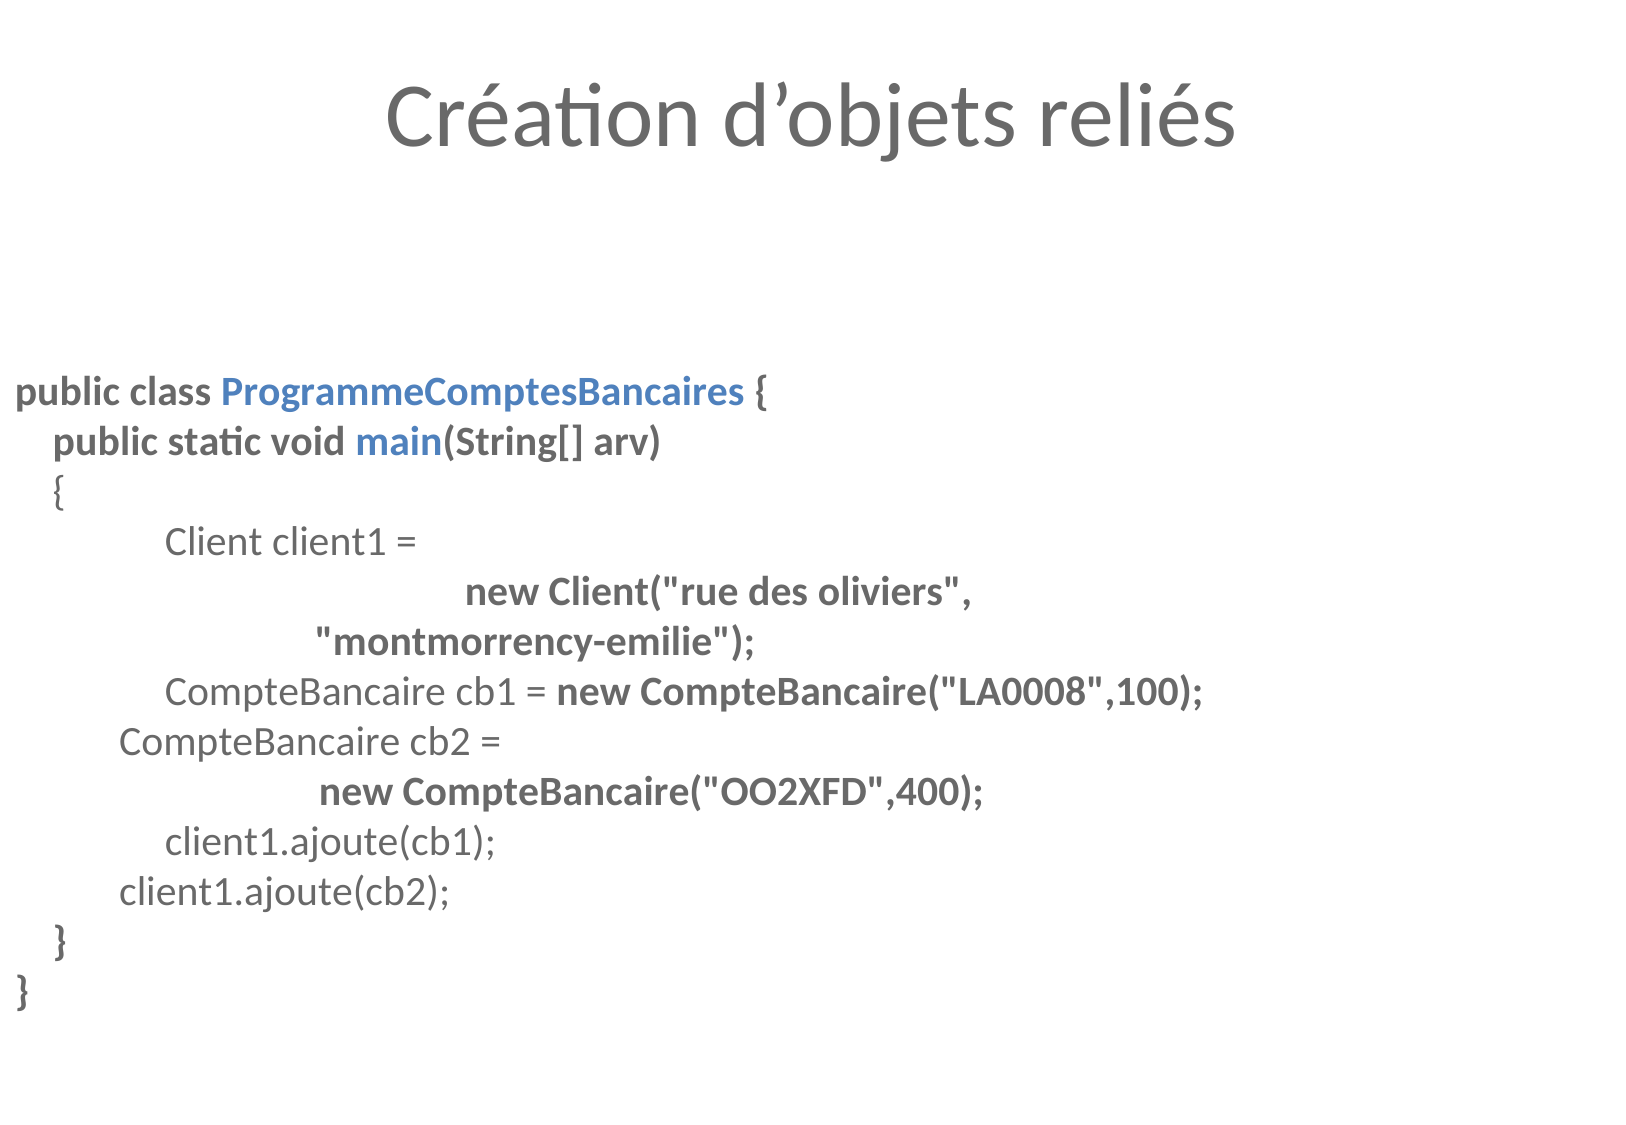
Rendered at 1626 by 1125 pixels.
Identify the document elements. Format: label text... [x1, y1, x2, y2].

title Création d’objets reliés [81, 15, 1544, 204]
